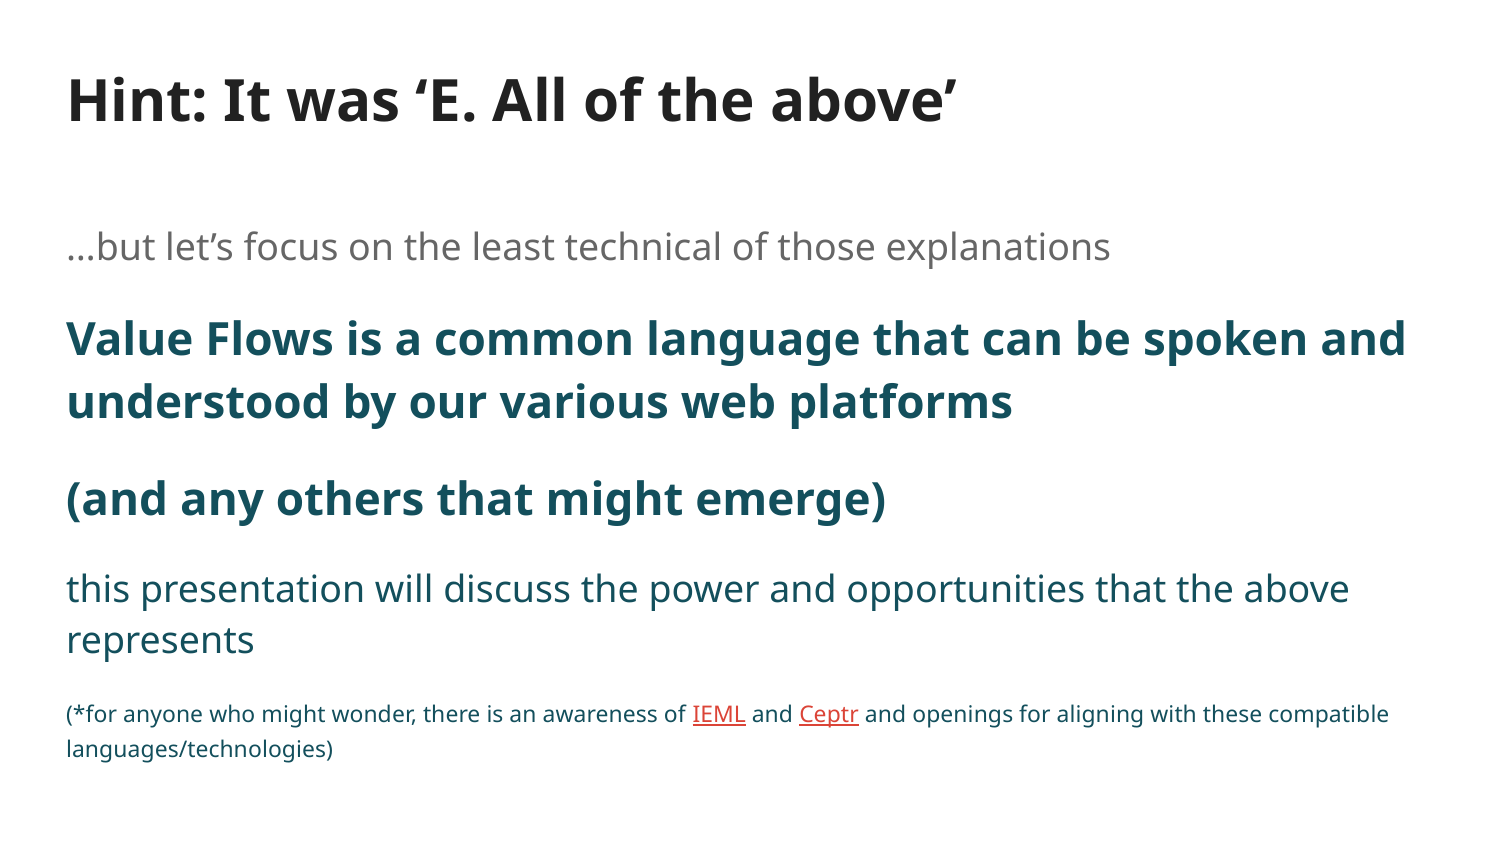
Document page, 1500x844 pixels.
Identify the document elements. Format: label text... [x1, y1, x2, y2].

list …but let’s focus on the least technical of those explanations Value Flows is a common language that can be spoken and understood by our various web platforms (and any others that might emerge) this presentation will discuss the power and opportunities that the above represents (*for anyone who might wonder, there is an awareness of IEML and Ceptr and openings for aligning with these compatible languages/technologies) [51, 201, 1478, 750]
title Hint: It was ‘E. All of the above’ [51, 48, 1449, 180]
